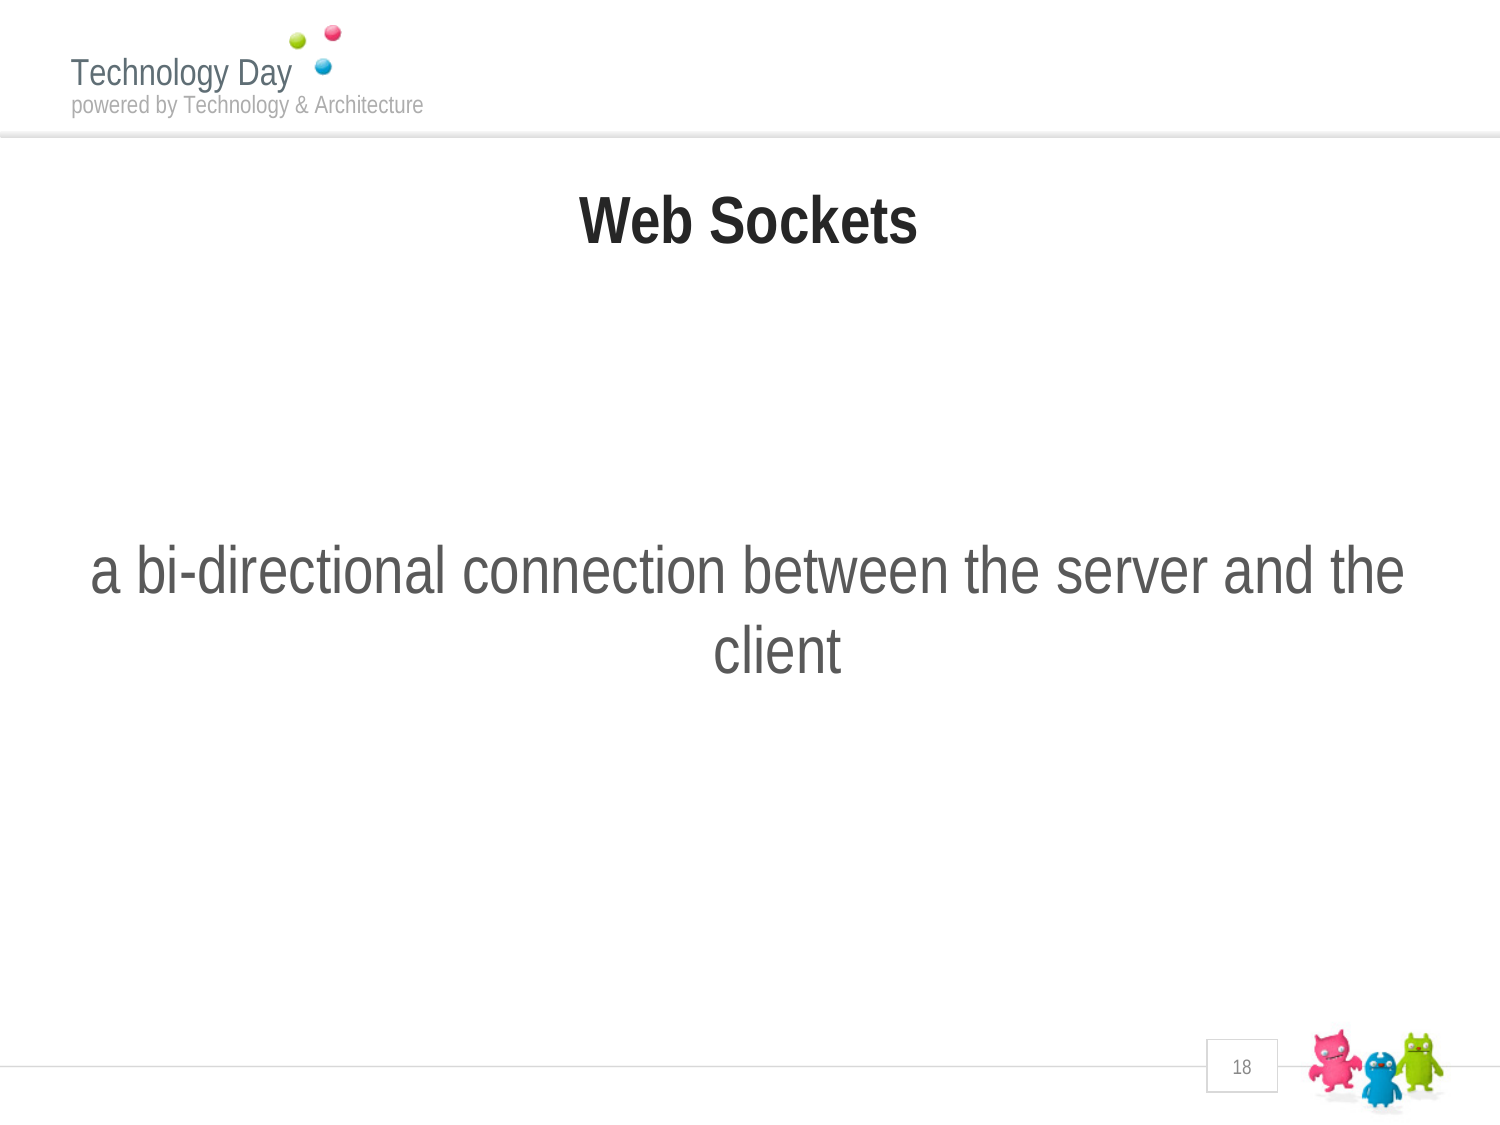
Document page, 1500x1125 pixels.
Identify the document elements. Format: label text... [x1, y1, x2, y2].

text_box <number> [1206, 1039, 1278, 1093]
subtitle a bi-directional connection between the server and the client [74, 291, 1425, 1019]
picture [0, 1012, 1500, 1125]
title Web Sockets [74, 163, 1425, 270]
